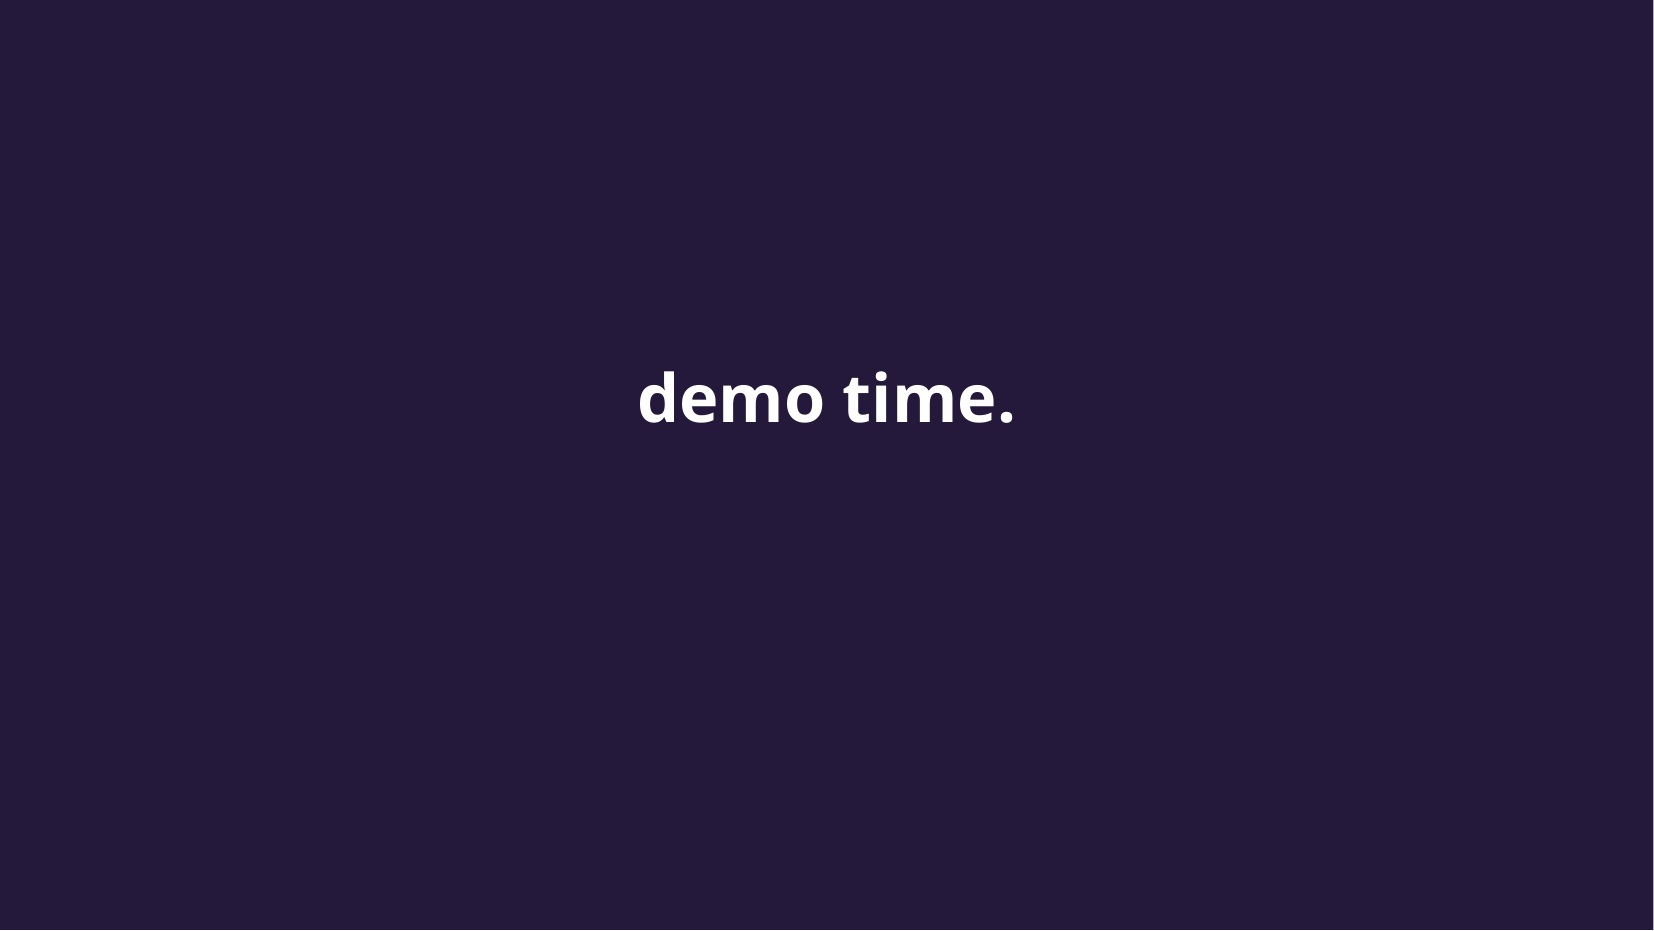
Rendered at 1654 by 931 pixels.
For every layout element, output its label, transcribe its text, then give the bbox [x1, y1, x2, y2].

subtitle demo time. [82, 37, 1571, 757]
